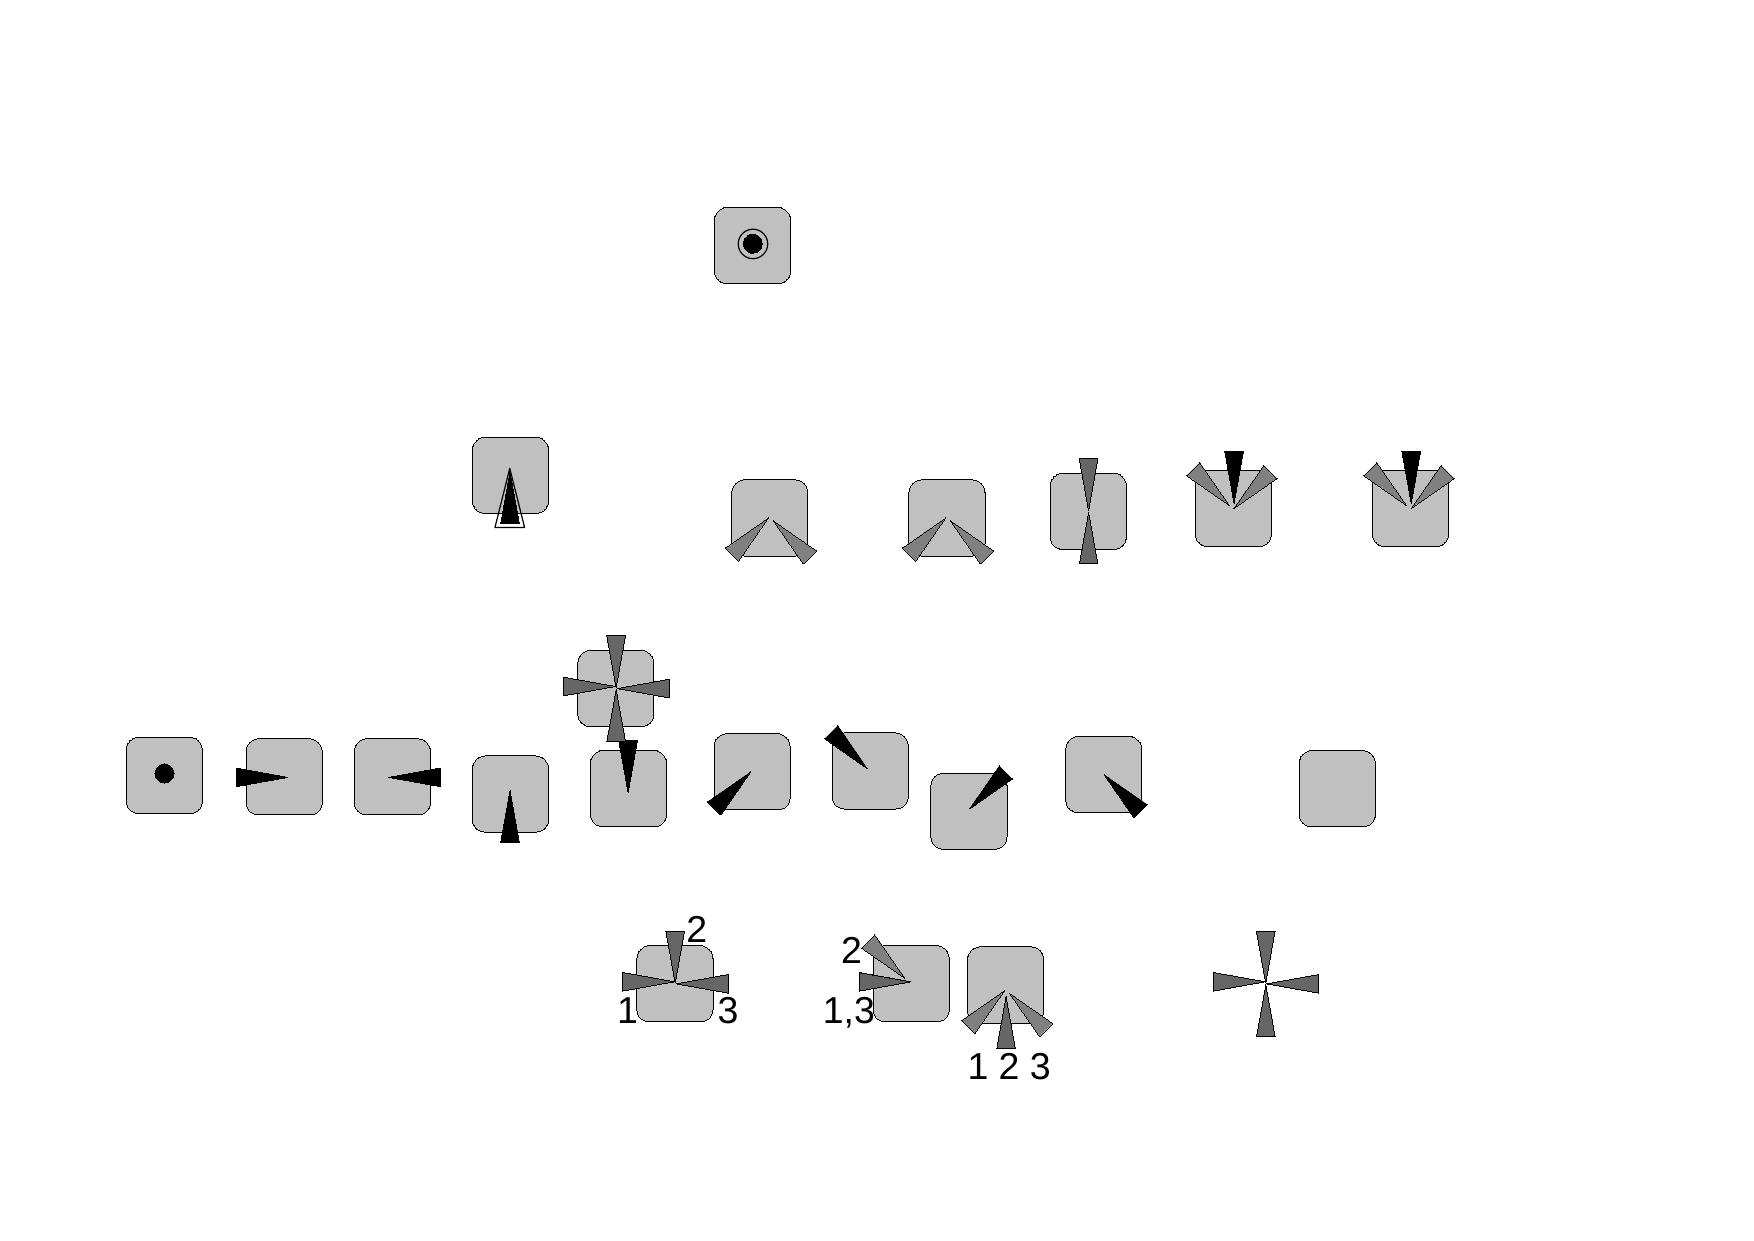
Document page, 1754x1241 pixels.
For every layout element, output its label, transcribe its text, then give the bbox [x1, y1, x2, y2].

text_box [824, 725, 909, 810]
text_box [126, 737, 203, 814]
text_box [354, 738, 441, 815]
text_box [472, 755, 549, 843]
text_box [714, 207, 791, 284]
text_box 1 2 3 [952, 1038, 1066, 1096]
text_box [1213, 931, 1319, 1037]
text_box [1065, 736, 1148, 818]
text_box [961, 946, 1053, 1038]
text_box [622, 931, 729, 1022]
text_box [707, 733, 791, 815]
text_box [500, 474, 520, 524]
text_box 2 [826, 921, 877, 979]
text_box [1363, 451, 1455, 547]
text_box [725, 479, 817, 564]
text_box [1299, 750, 1376, 827]
text_box 1 [602, 982, 653, 1040]
text_box [236, 738, 323, 815]
text_box 1,3 [808, 982, 891, 1040]
text_box [859, 937, 950, 1022]
text_box 2 [671, 900, 722, 958]
text_box [930, 765, 1013, 850]
text_box [563, 635, 670, 827]
text_box [1186, 451, 1278, 547]
text_box [1050, 458, 1127, 564]
text_box [472, 437, 549, 514]
text_box 3 [702, 982, 754, 1040]
text_box [902, 479, 994, 564]
